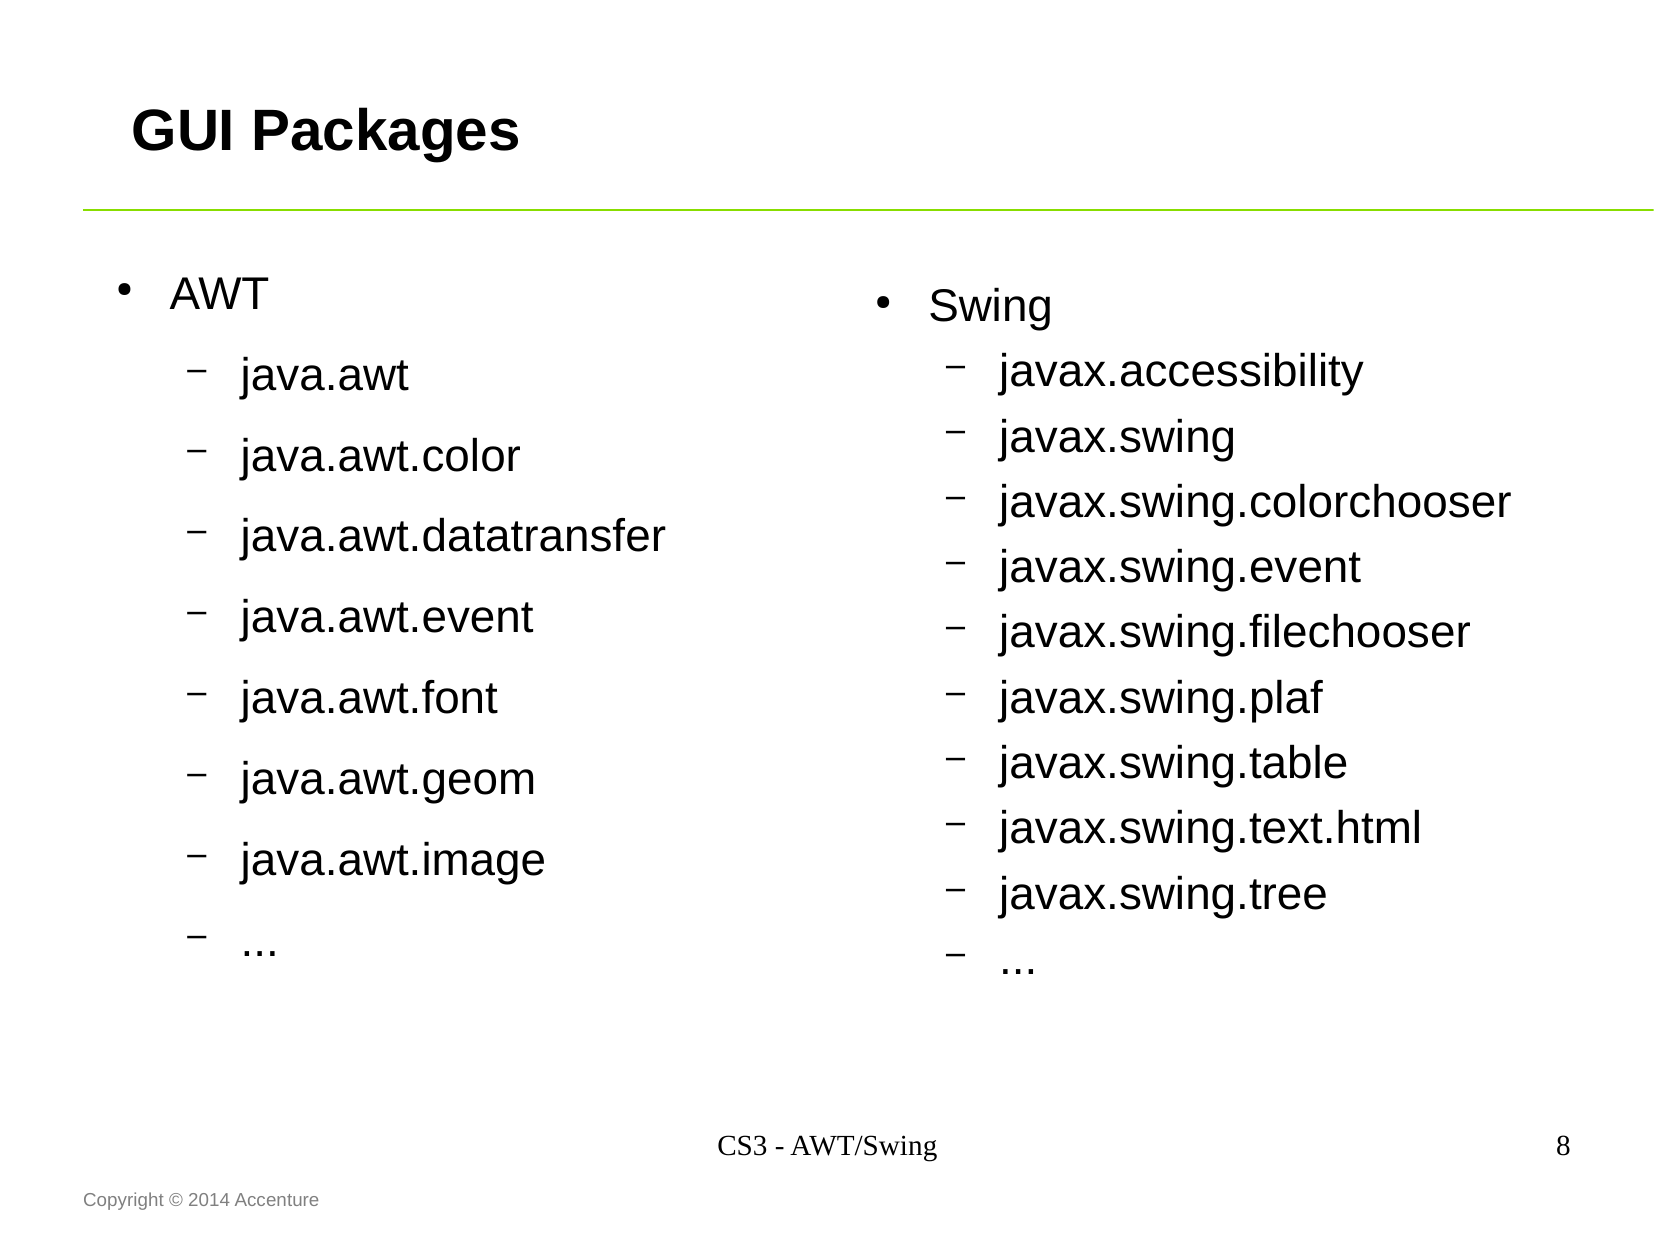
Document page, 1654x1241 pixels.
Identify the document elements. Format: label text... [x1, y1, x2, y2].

list AWT java.awt java.awt.color java.awt.datatransfer java.awt.event java.awt.font java.awt.geom java.awt.image ... [84, 255, 1573, 1166]
list Swing javax.accessibility javax.swing javax.swing.colorchooser javax.swing.event javax.swing.filechooser javax.swing.plaf javax.swing.table javax.swing.text.html javax.swing.tree ... [842, 267, 1532, 1013]
title GUI Packages [81, 56, 1654, 199]
